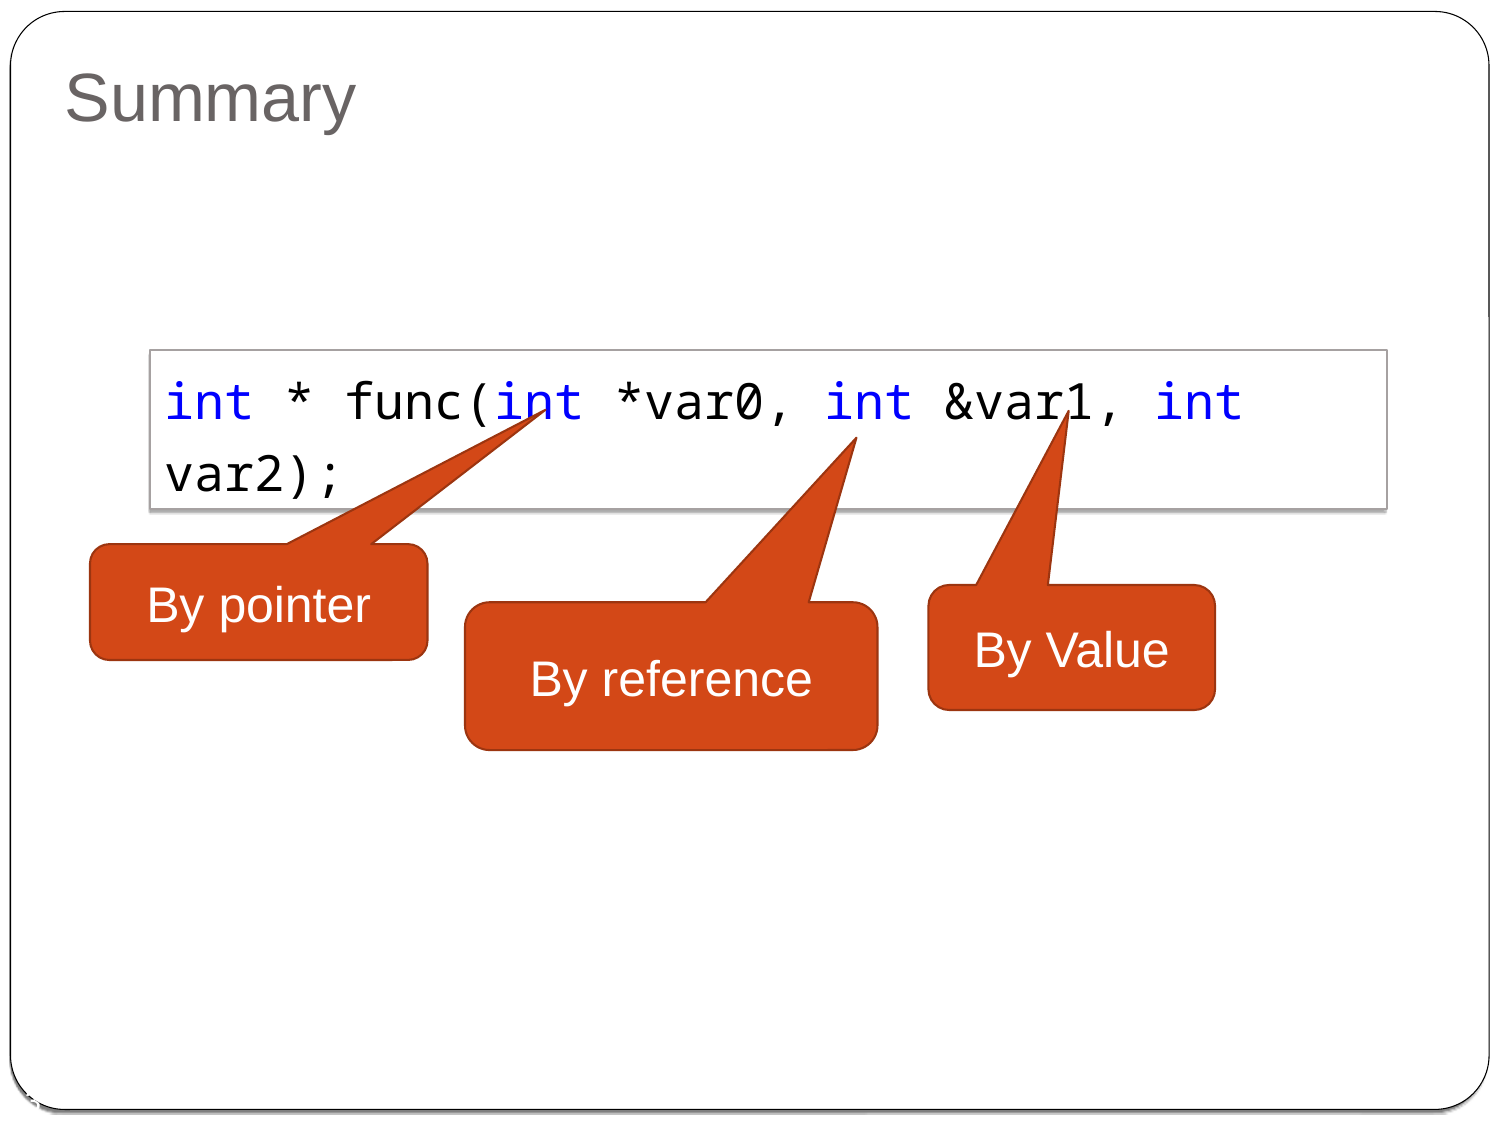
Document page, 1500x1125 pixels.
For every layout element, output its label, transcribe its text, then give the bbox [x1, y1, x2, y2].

text_box By reference [465, 437, 878, 751]
text_box By pointer [90, 409, 546, 661]
list [50, 149, 1450, 1088]
text_box By Value [928, 410, 1216, 711]
slide_number <number> [0, 1074, 50, 1125]
text_box int * func(int *var0, int &var1, int var2); [150, 349, 1388, 509]
title Summary [50, 45, 1450, 149]
